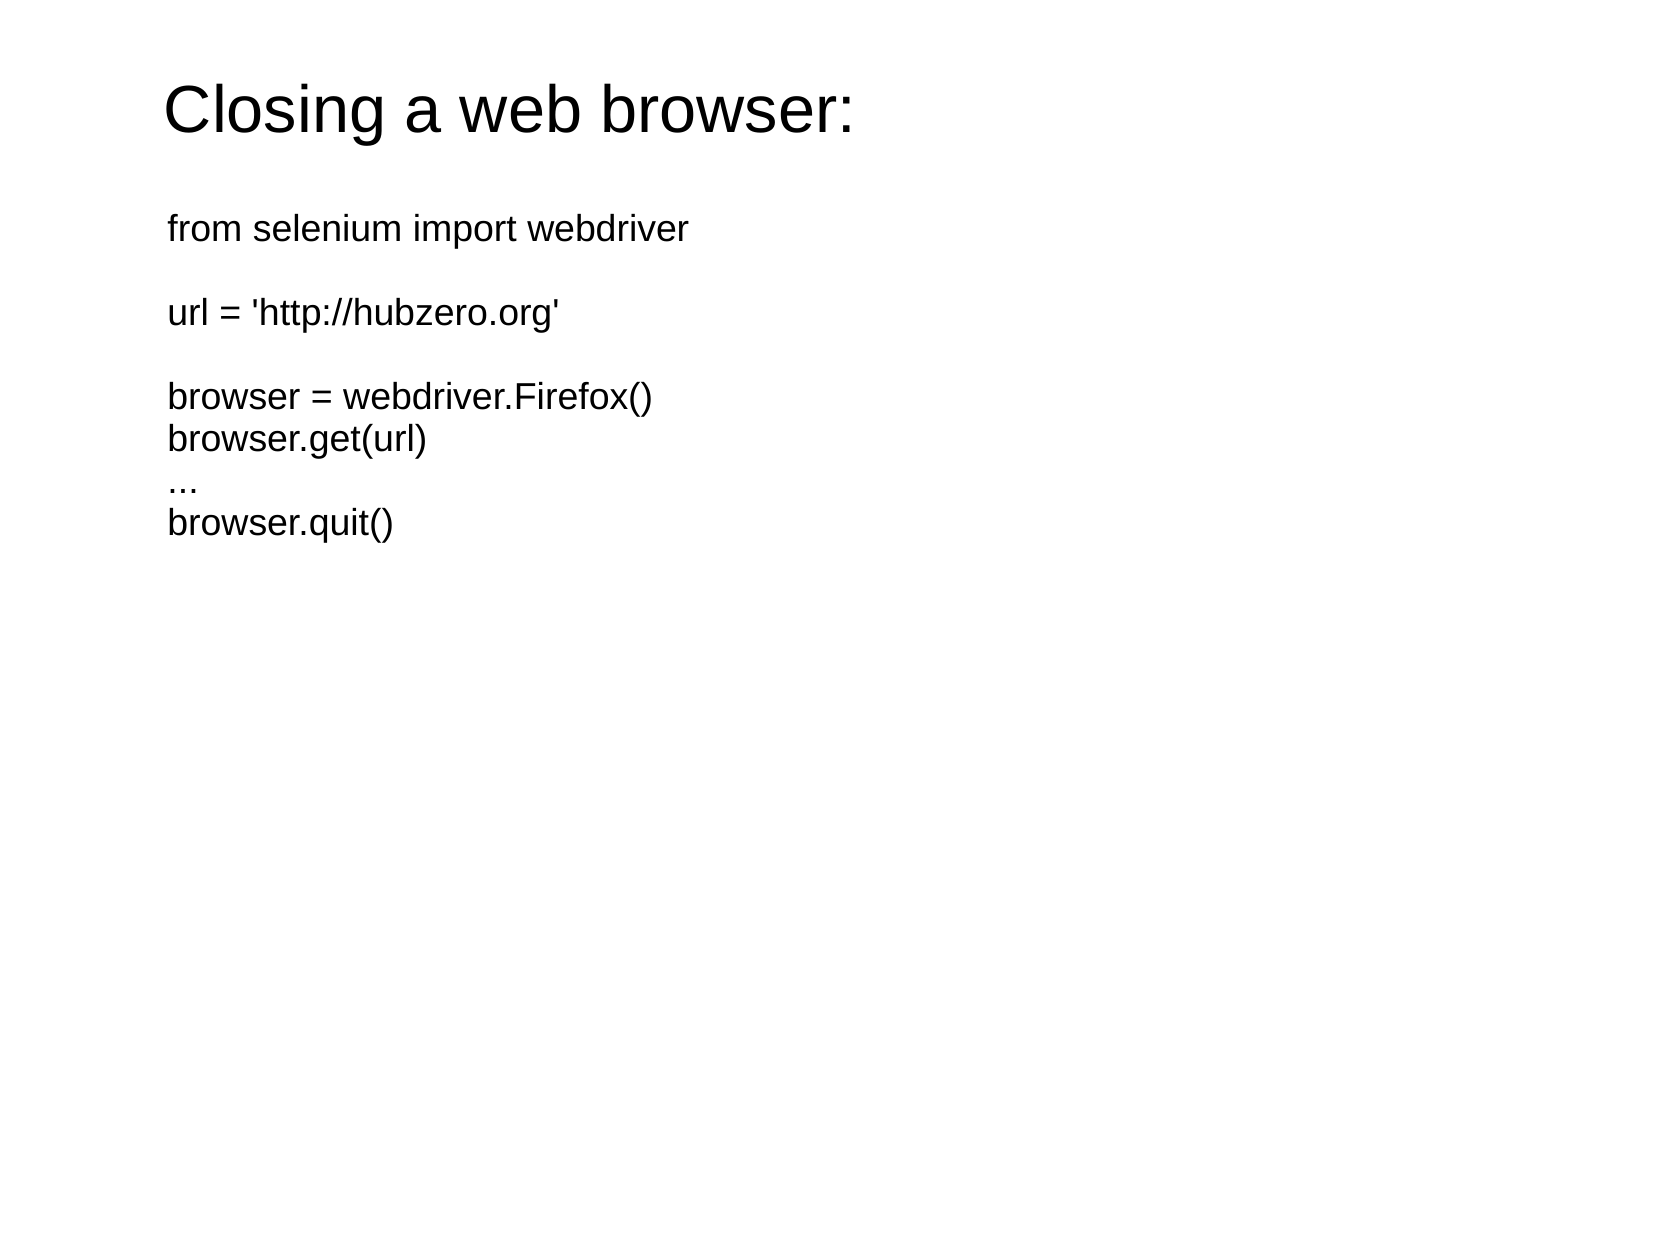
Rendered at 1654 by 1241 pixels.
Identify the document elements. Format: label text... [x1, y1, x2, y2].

text_box Closing a web browser: [149, 64, 874, 155]
text_box from selenium import webdriver url = 'http://hubzero.org' browser = webdriver.Firefox() browser.get(url) ... browser.quit() [152, 200, 903, 594]
